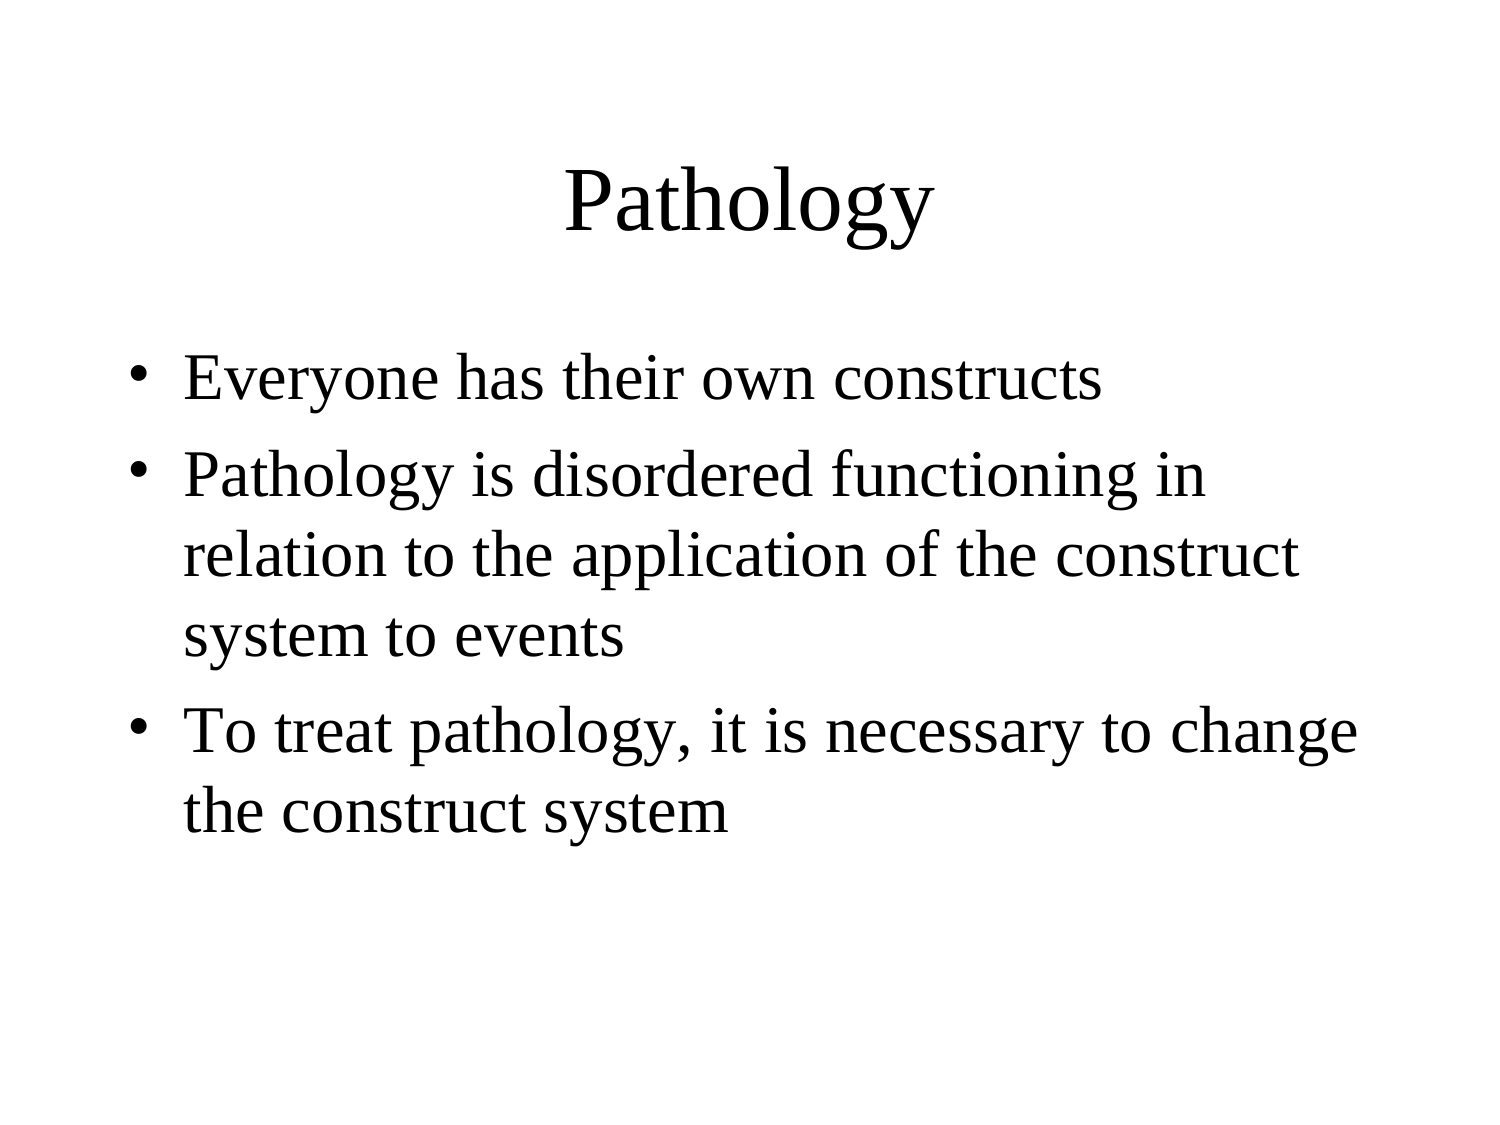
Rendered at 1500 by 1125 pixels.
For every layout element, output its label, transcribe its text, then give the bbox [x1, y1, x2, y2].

list Everyone has their own constructs Pathology is disordered functioning in relation to the application of the construct system to events To treat pathology, it is necessary to change the construct system [112, 324, 1388, 1000]
title Pathology [112, 99, 1388, 288]
